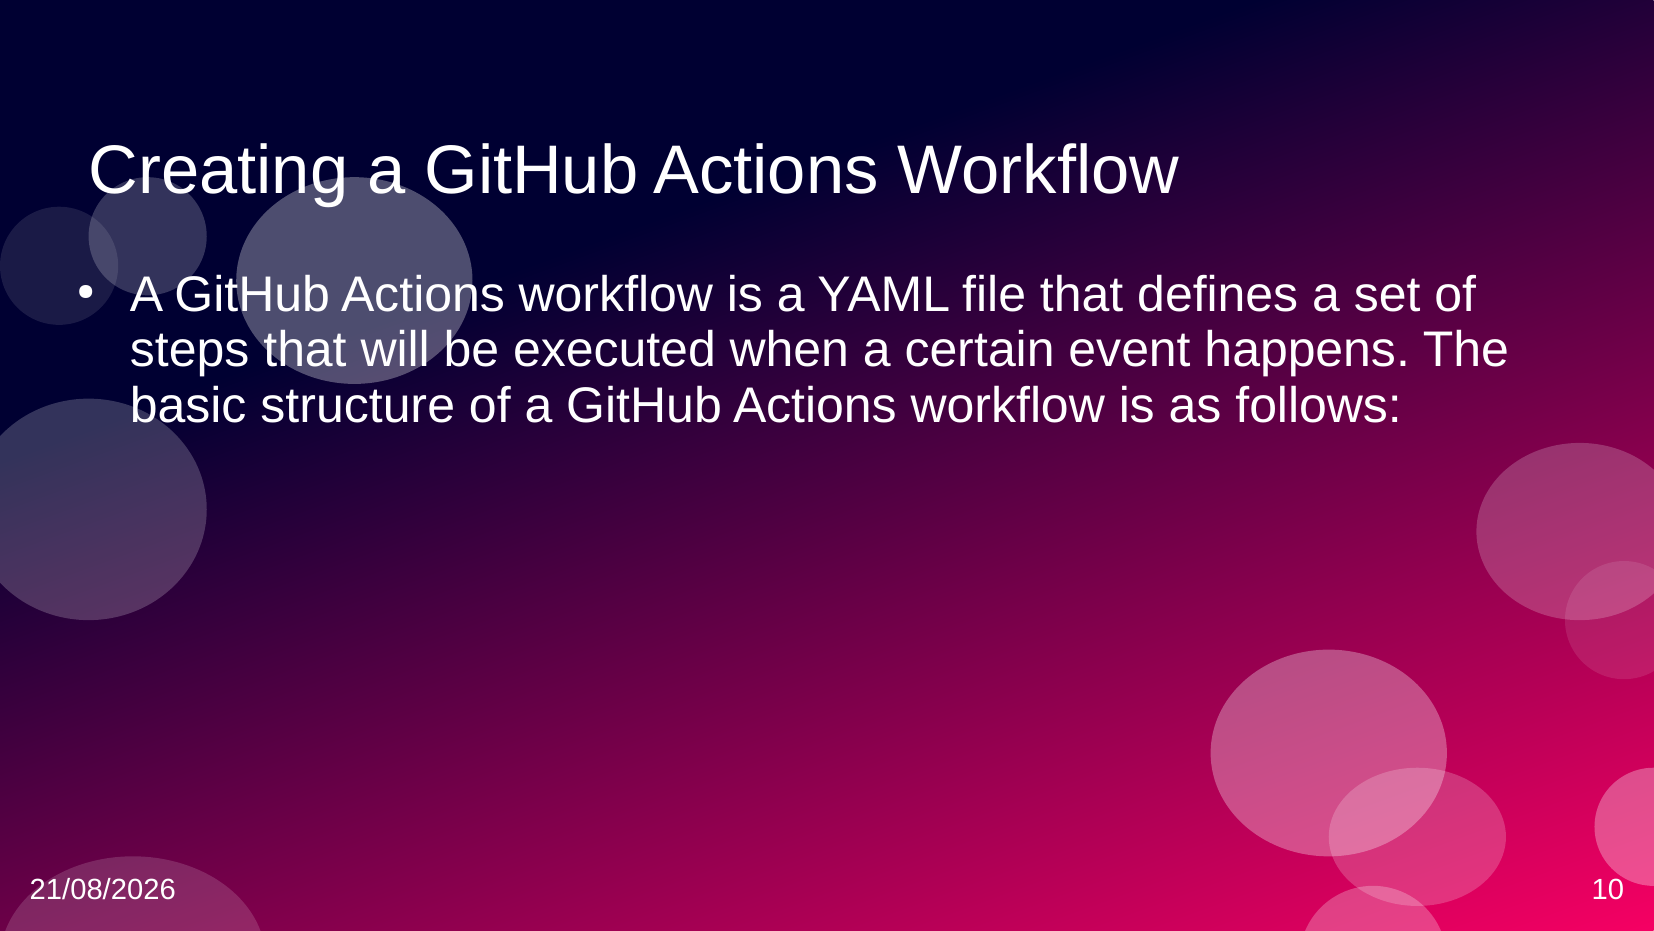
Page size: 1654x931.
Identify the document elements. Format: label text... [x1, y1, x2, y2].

list A GitHub Actions workflow is a YAML file that defines a set of steps that will be executed when a certain event happens. The basic structure of a GitHub Actions workflow is as follows: [59, 265, 1536, 724]
title Creating a GitHub Actions Workflow [88, 88, 1565, 251]
